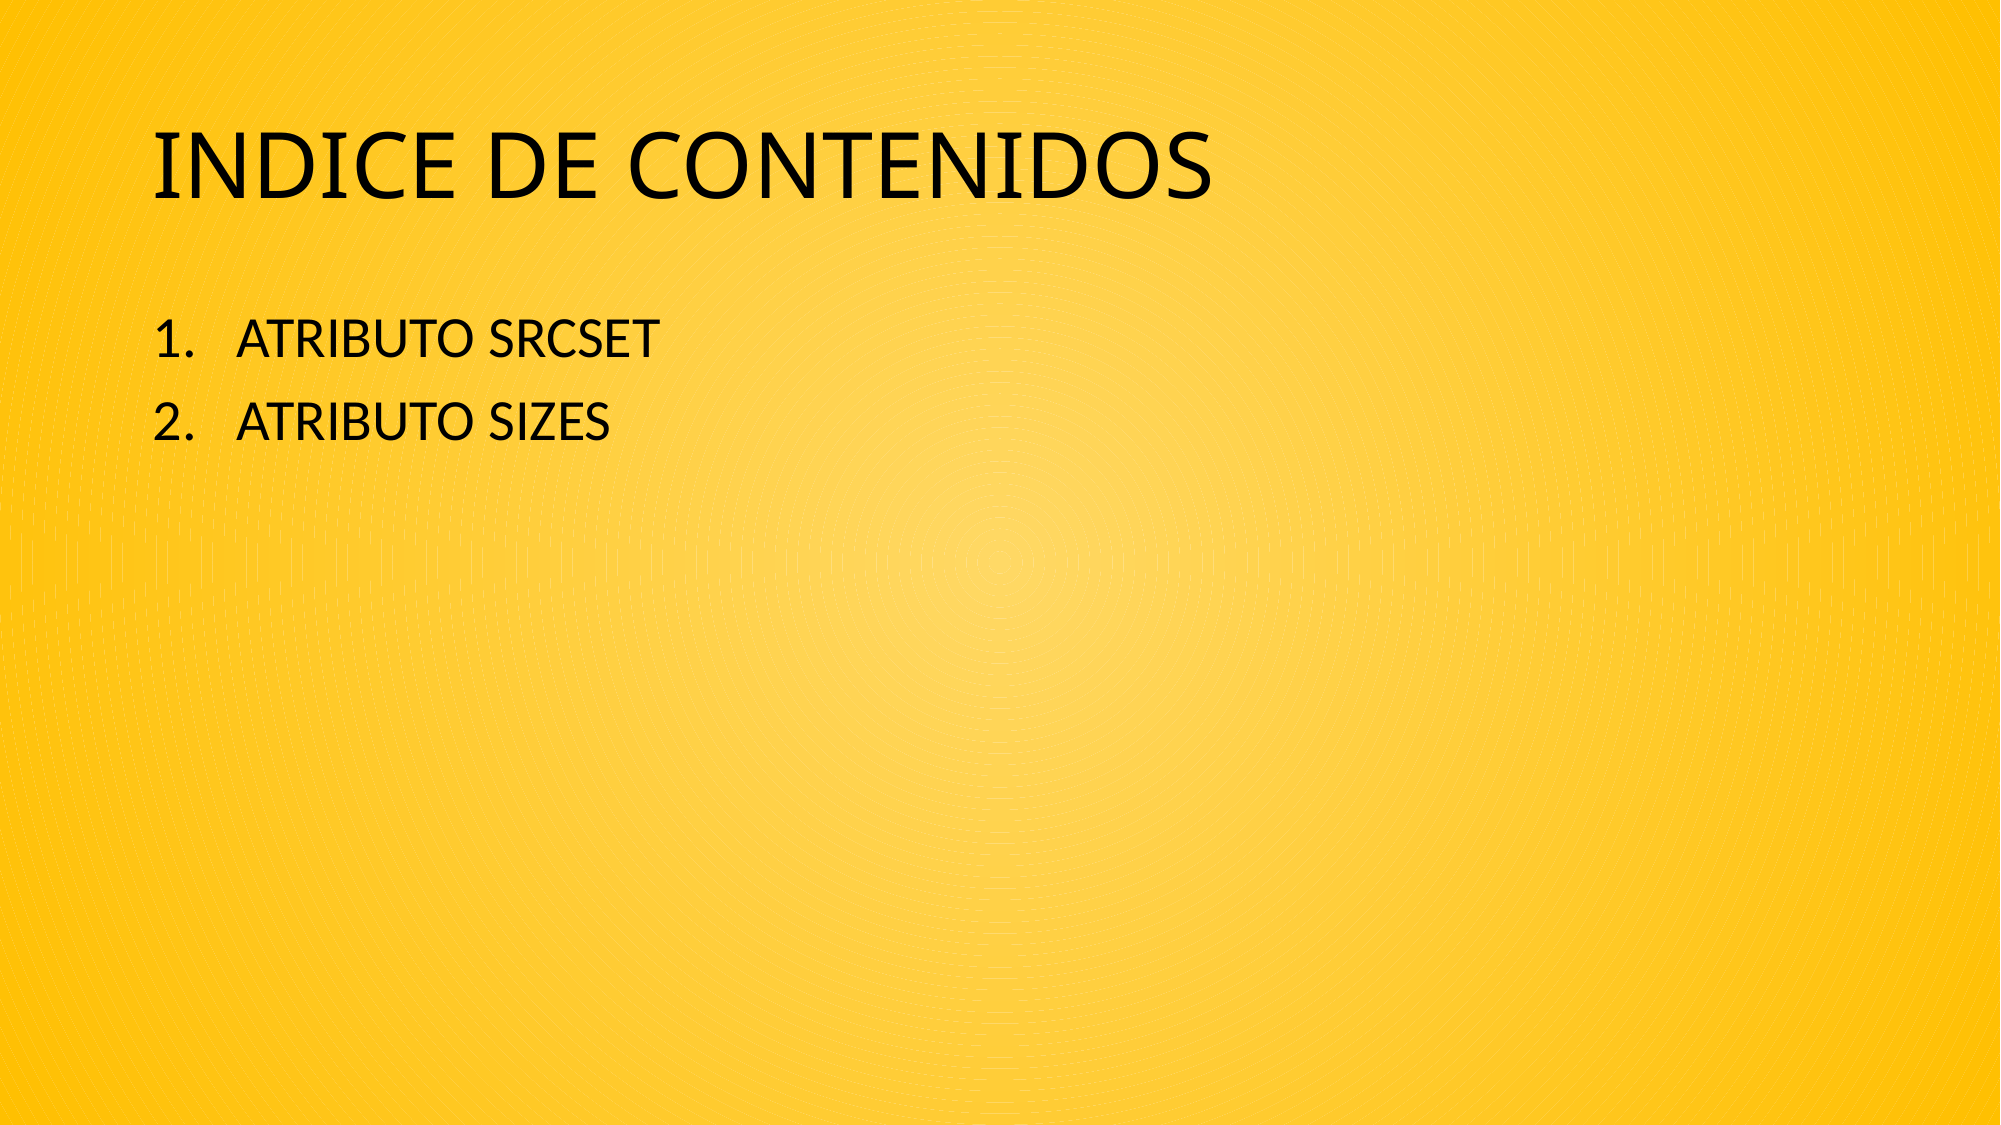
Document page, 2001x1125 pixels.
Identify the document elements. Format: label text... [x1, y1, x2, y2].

list ATRIBUTO SRCSET ATRIBUTO SIZES [137, 299, 1863, 1014]
title INDICE DE CONTENIDOS [137, 59, 1863, 278]
